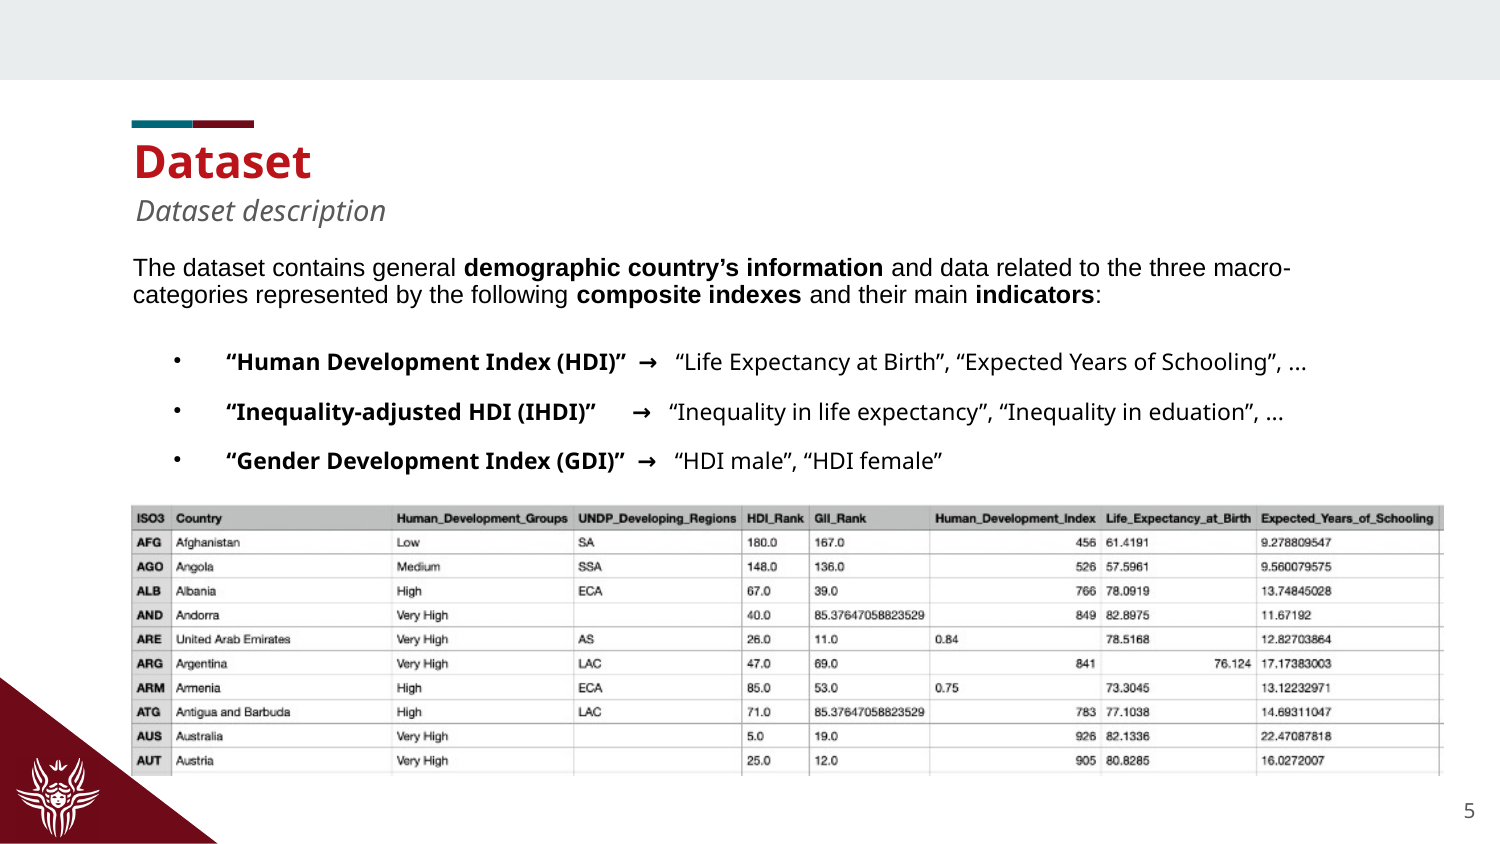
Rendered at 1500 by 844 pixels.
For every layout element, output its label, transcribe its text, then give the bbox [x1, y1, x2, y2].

slide_number <number> [1400, 779, 1491, 844]
list Dataset description [120, 172, 1382, 245]
list “Human Development Index (HDI)” → “Life Expectancy at Birth”, “Expected Years of Schooling”, ... “Inequality-adjusted HDI (IHDI)” → “Inequality in life expectancy”, “Inequality in eduation”, ... “Gender Development Index (GDI)” → “HDI male”, “HDI female” [140, 328, 1500, 661]
picture [130, 503, 1444, 776]
picture [16, 758, 100, 839]
title Dataset [118, 118, 1380, 206]
text_box The dataset contains general demographic country’s information and data related to the three macro-categories represented by the following composite indexes and their main indicators: [118, 245, 1422, 414]
